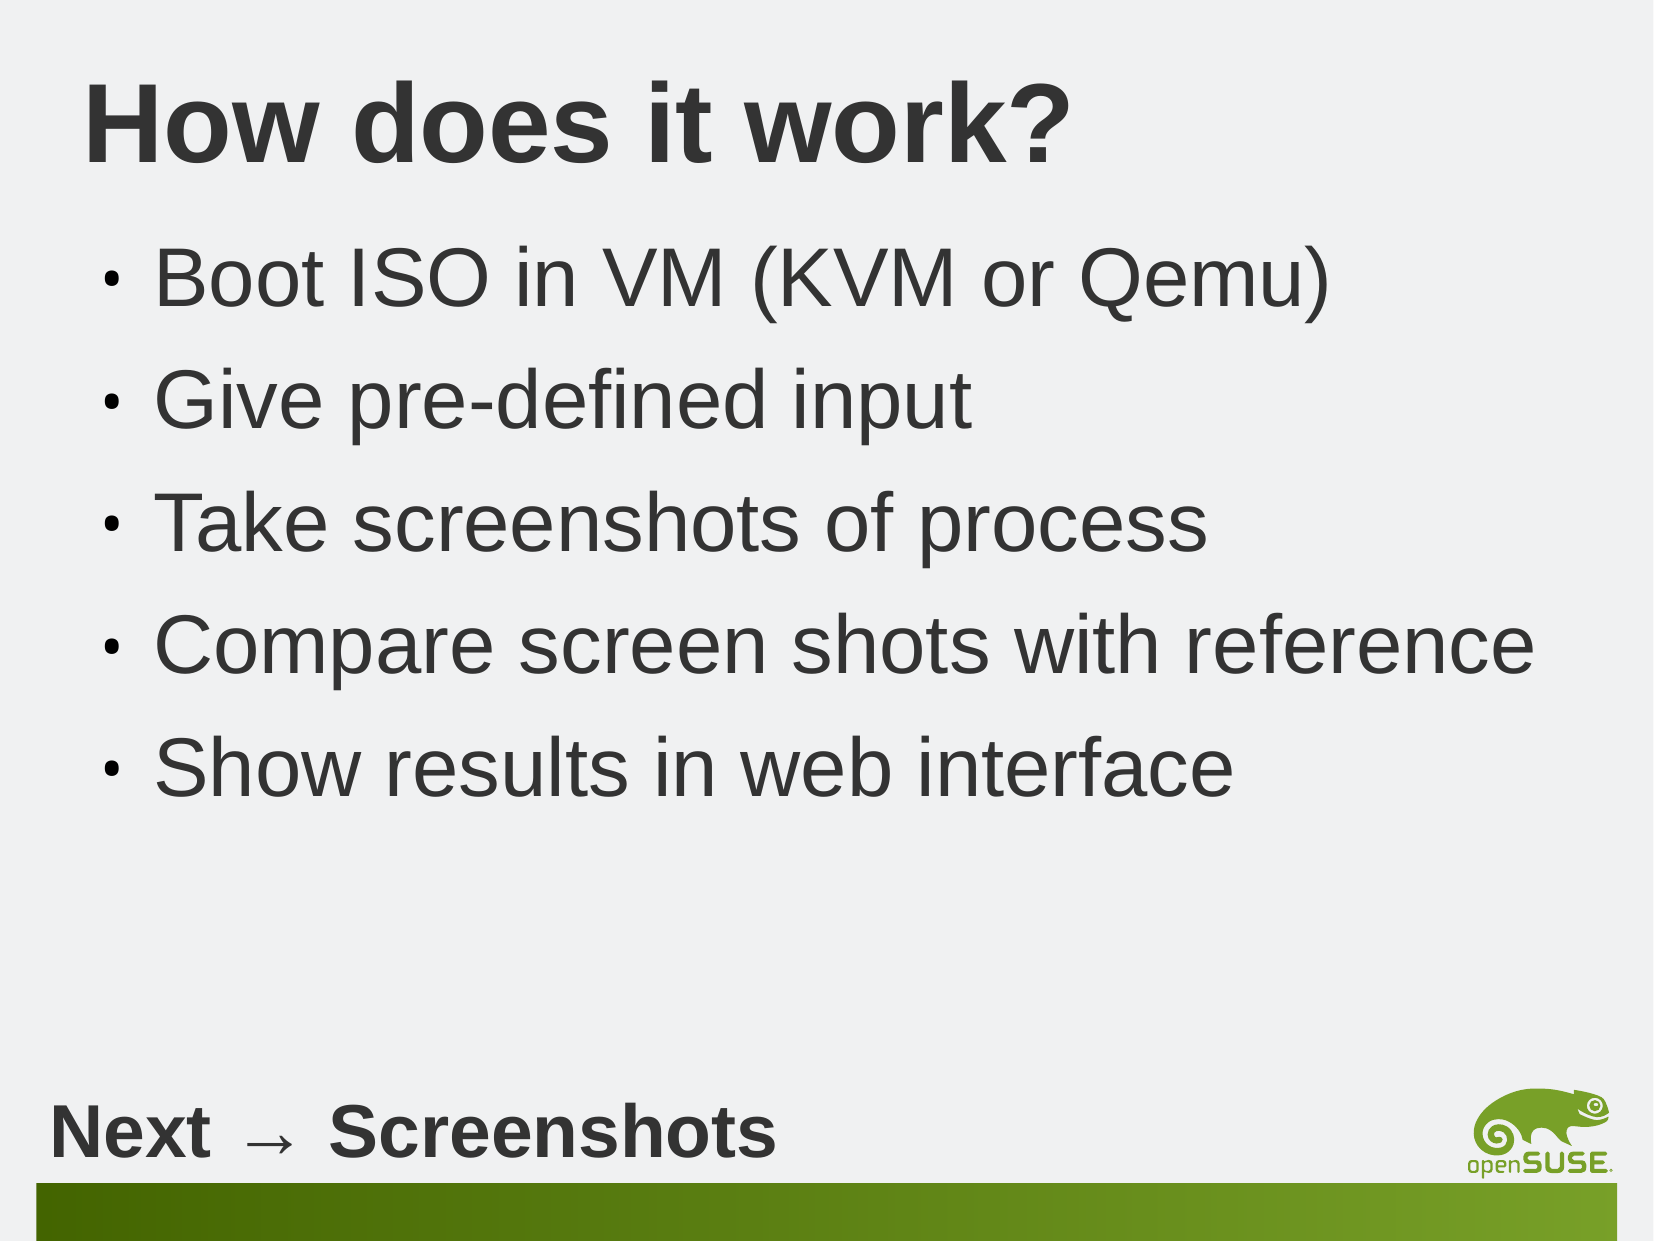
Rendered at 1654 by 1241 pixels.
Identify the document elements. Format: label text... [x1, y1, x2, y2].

title Next → Screenshots [49, 1028, 1538, 1236]
title How does it work? [82, 49, 1571, 198]
list Boot ISO in VM (KVM or Qemu) Give pre-defined input Take screenshots of process Compare screen shots with reference Show results in web interface [82, 231, 1571, 1050]
picture [0, 0, 1654, 1241]
